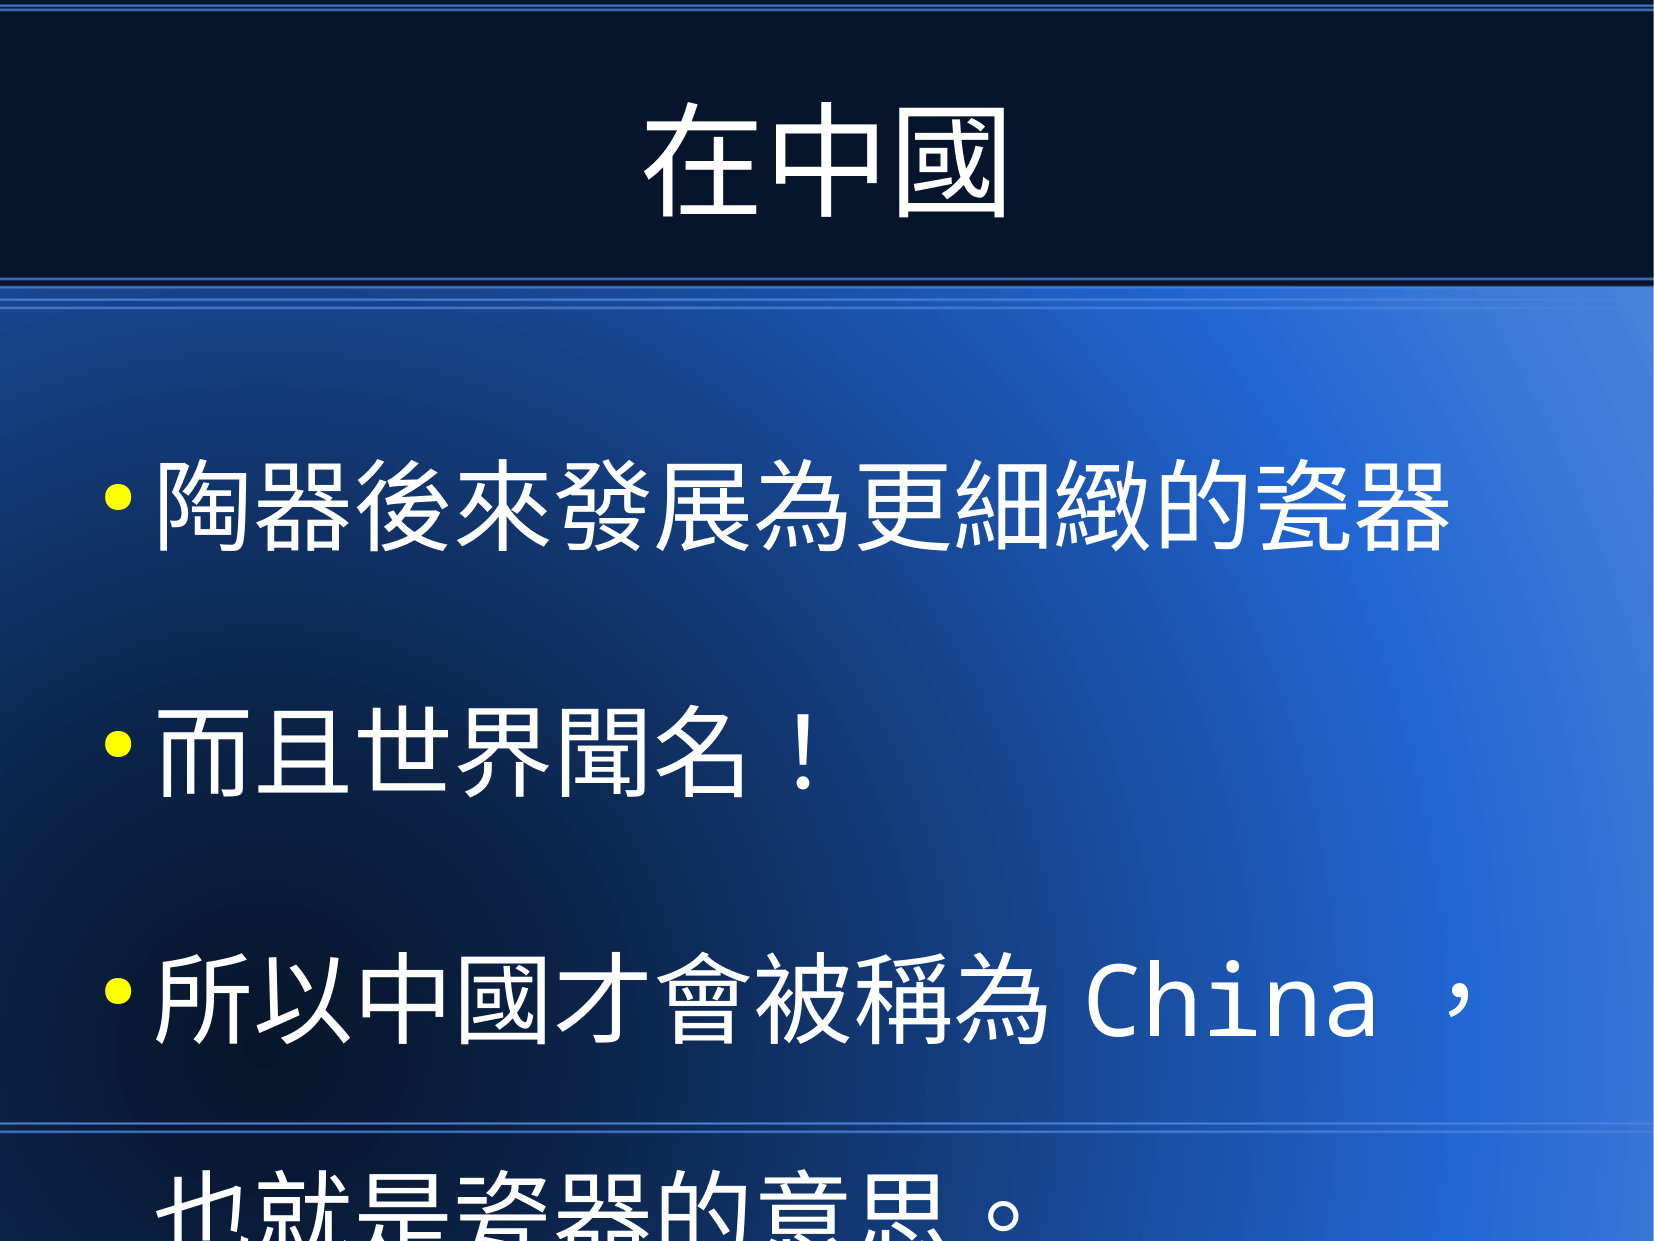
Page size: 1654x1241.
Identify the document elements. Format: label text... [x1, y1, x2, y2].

title 在中國 [82, 49, 1571, 257]
list 陶器後來發展為更細緻的瓷器 而且世界聞名！ 所以中國才會被稱為China，也就是瓷器的意思。 [82, 355, 1571, 1241]
picture [0, 0, 1654, 1241]
